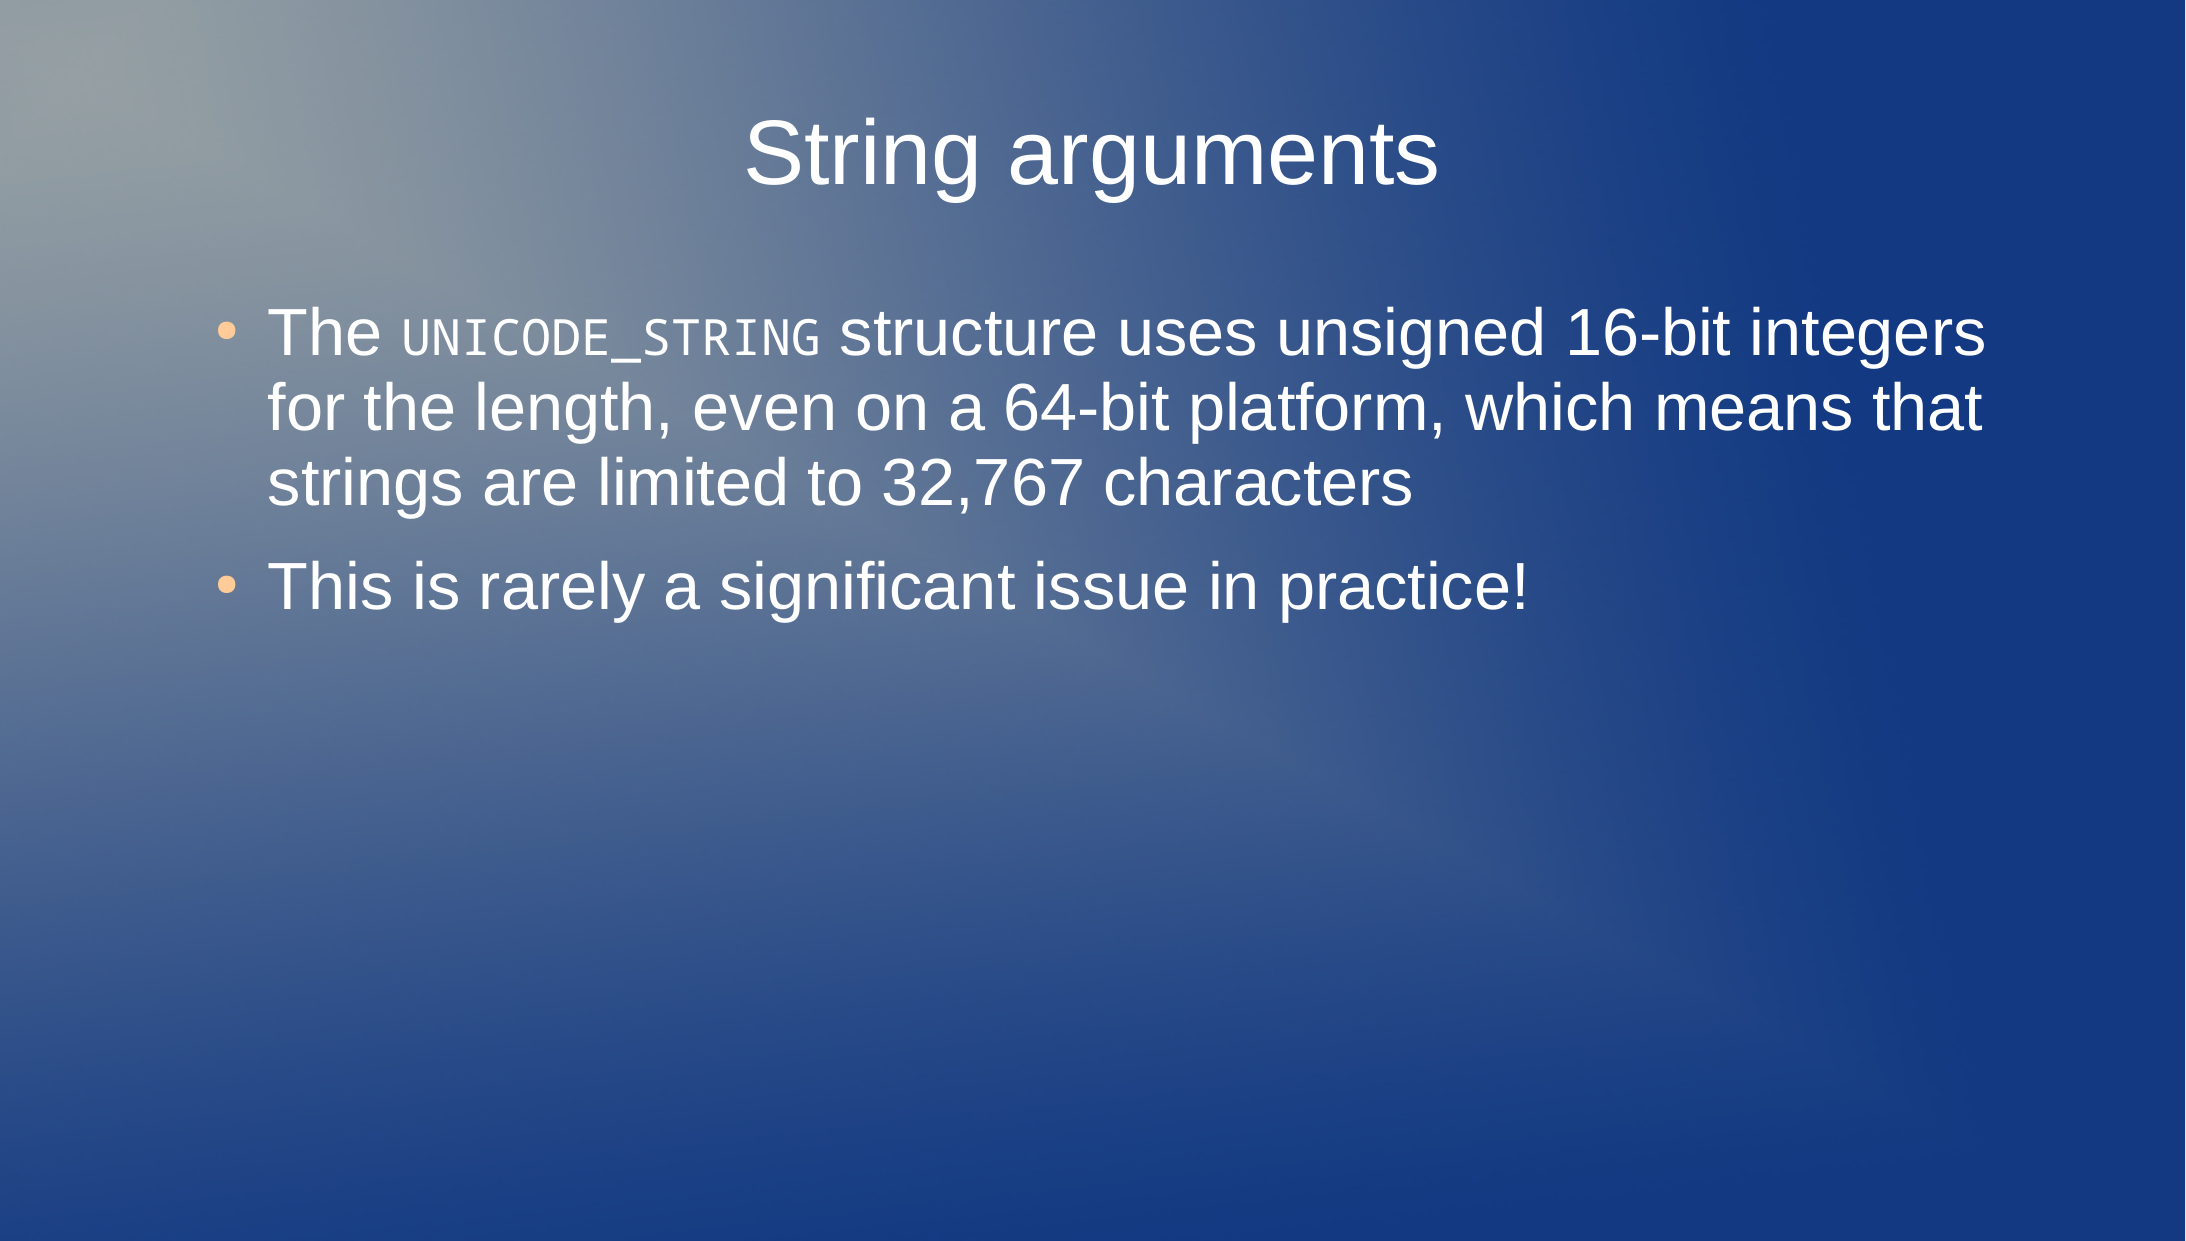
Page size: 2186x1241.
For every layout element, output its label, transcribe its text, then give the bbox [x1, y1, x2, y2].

picture [0, 0, 2186, 1241]
list The UNICODE_STRING structure uses unsigned 16-bit integers for the length, even on a 64-bit platform, which means that strings are limited to 32,767 characters This is rarely a significant issue in practice! [197, 295, 2022, 1204]
title String arguments [109, 49, 2076, 257]
